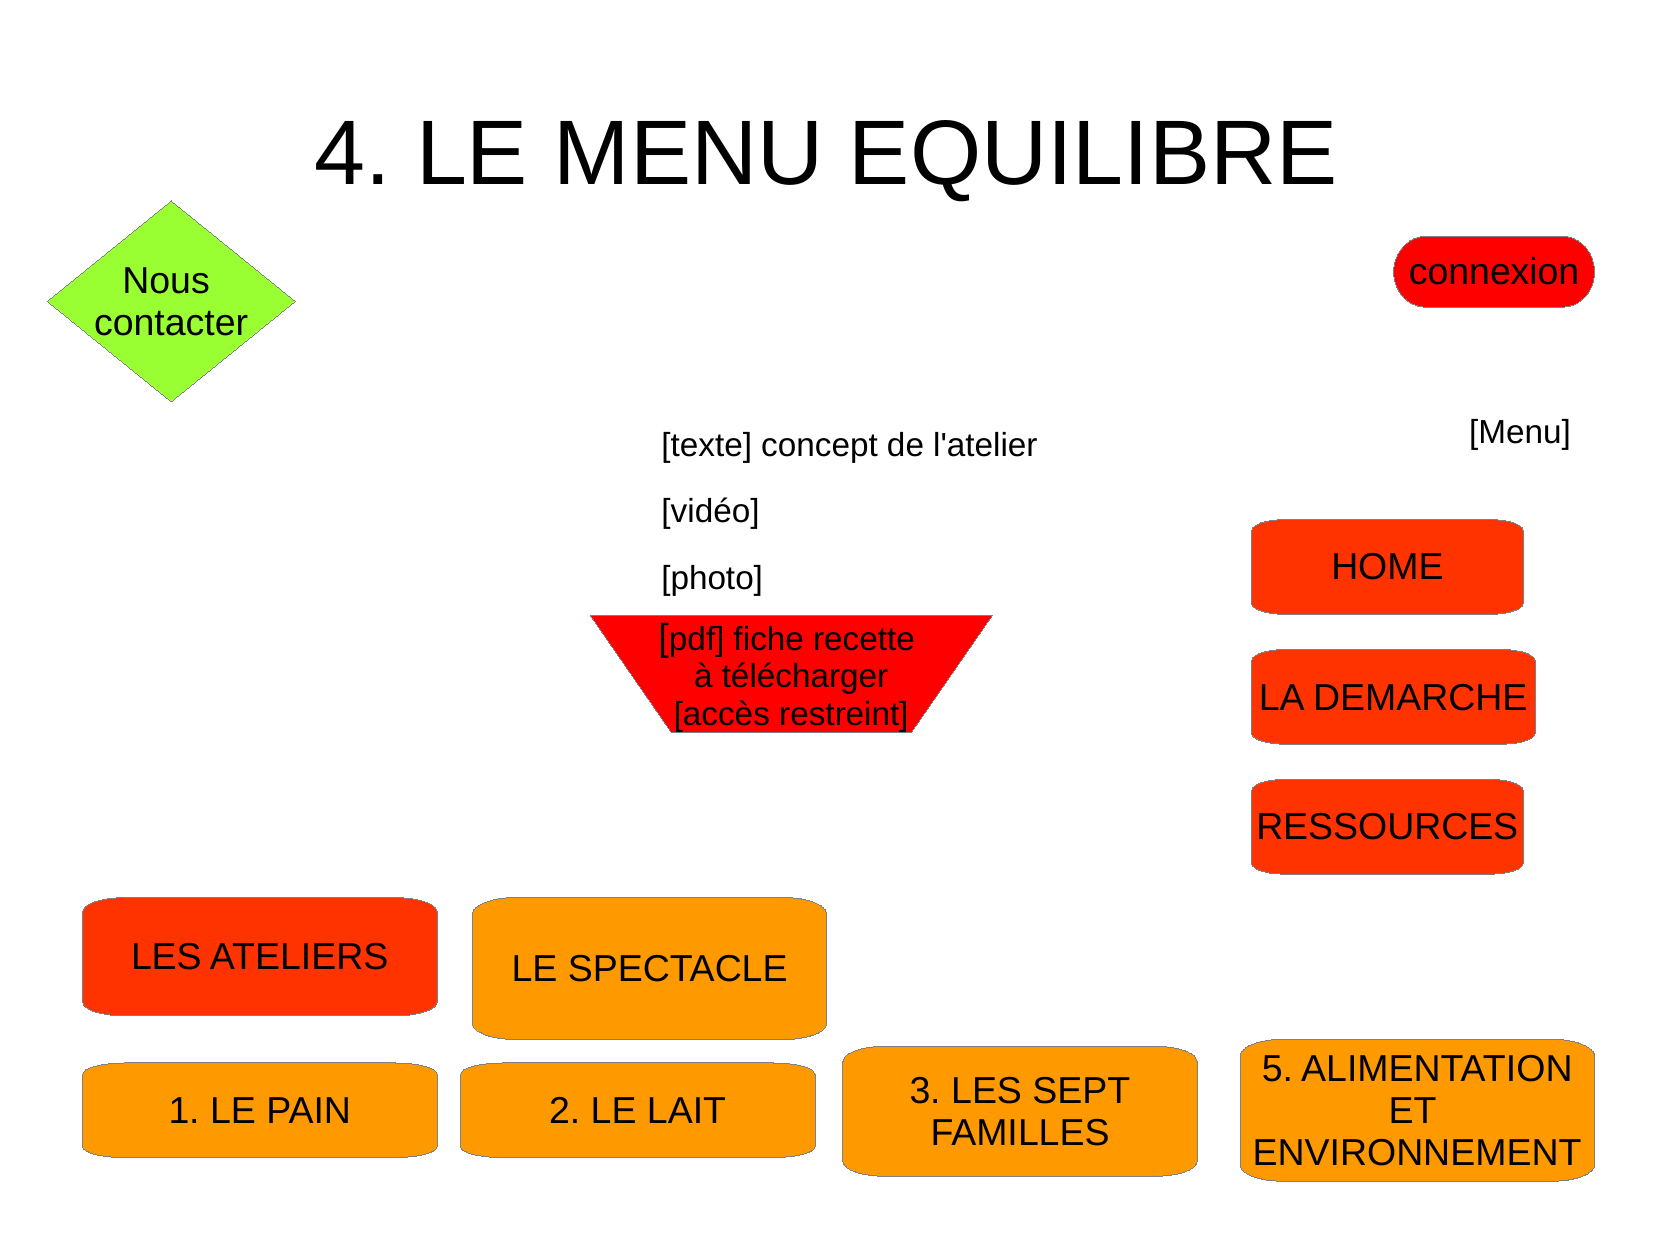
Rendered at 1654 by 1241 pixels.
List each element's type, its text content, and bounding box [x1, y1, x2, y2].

text_box HOME [1251, 519, 1524, 615]
text_box 3. LES SEPT FAMILLES [842, 1046, 1198, 1177]
text_box LE SPECTACLE [472, 897, 827, 1040]
text_box LES ATELIERS [82, 897, 438, 1016]
text_box Nous contacter [47, 200, 296, 402]
text_box [pdf] fiche recette à télécharger [accès restreint] [590, 615, 993, 733]
list [texte] concept de l'atelier [vidéo] [photo] [590, 426, 1069, 768]
list [Menu] [1168, 413, 1571, 922]
text_box 2. LE LAIT [460, 1062, 816, 1158]
title 4. LE MENU EQUILIBRE [82, 49, 1571, 257]
text_box connexion [1393, 236, 1595, 308]
text_box 1. LE PAIN [82, 1062, 438, 1158]
text_box 5. ALIMENTATION ET ENVIRONNEMENT [1240, 1039, 1595, 1182]
text_box LA DEMARCHE [1251, 649, 1536, 745]
text_box RESSOURCES [1251, 779, 1524, 875]
